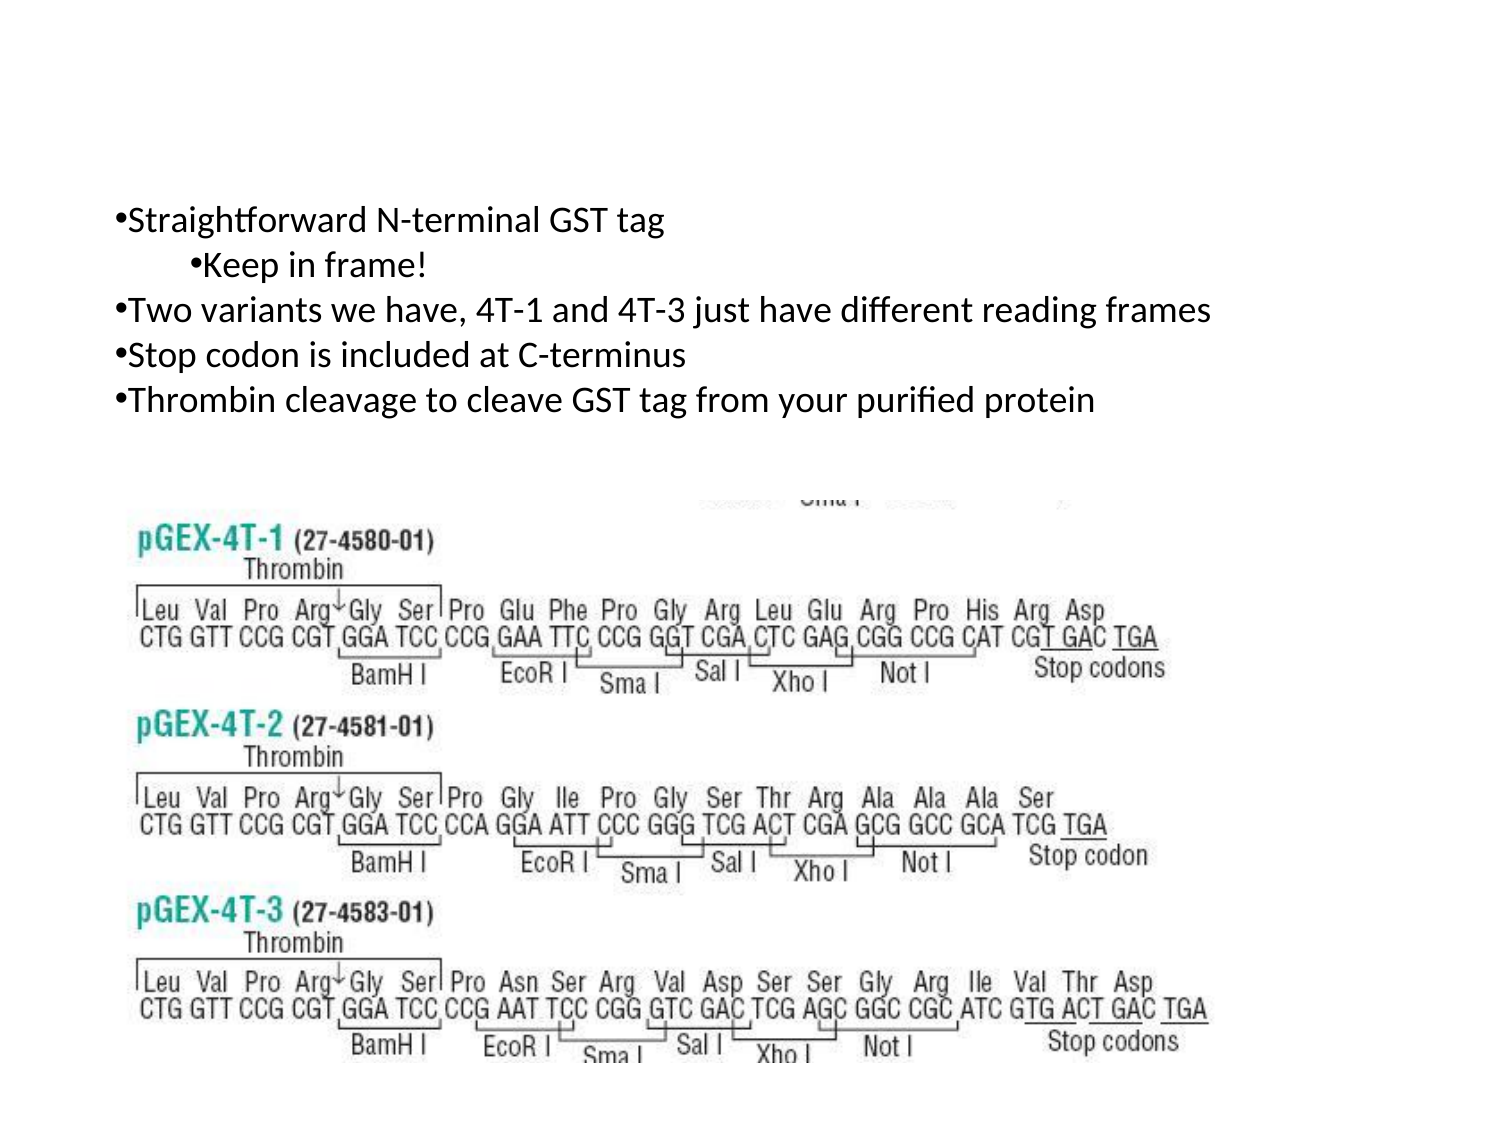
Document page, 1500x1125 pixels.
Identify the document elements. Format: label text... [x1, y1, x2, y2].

picture [112, 500, 1345, 1063]
text_box Straightforward N-terminal GST tag Keep in frame! Two variants we have, 4T-1 and 4T-3 just have different reading frames Stop codon is included at C-terminus Thrombin cleavage to cleave GST tag from your purified protein [99, 187, 1301, 428]
